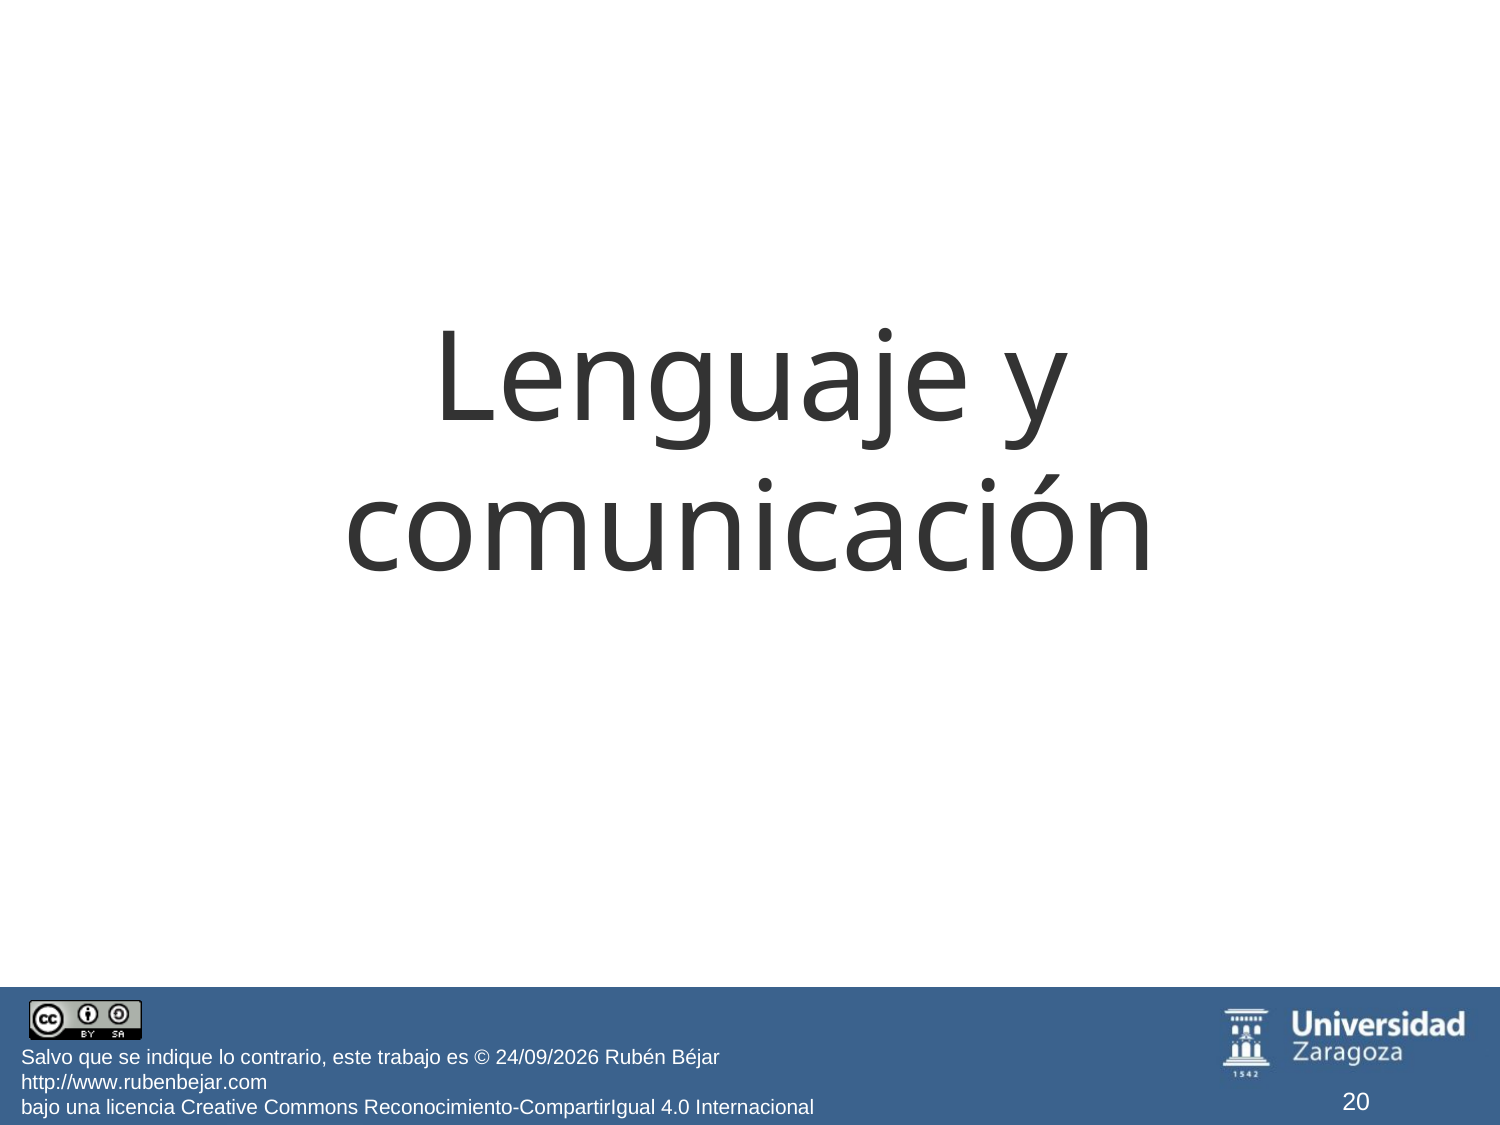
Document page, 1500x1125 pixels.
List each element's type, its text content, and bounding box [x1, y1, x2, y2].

text_box Lenguaje y comunicación [169, 307, 1331, 585]
picture [0, 987, 1500, 1125]
